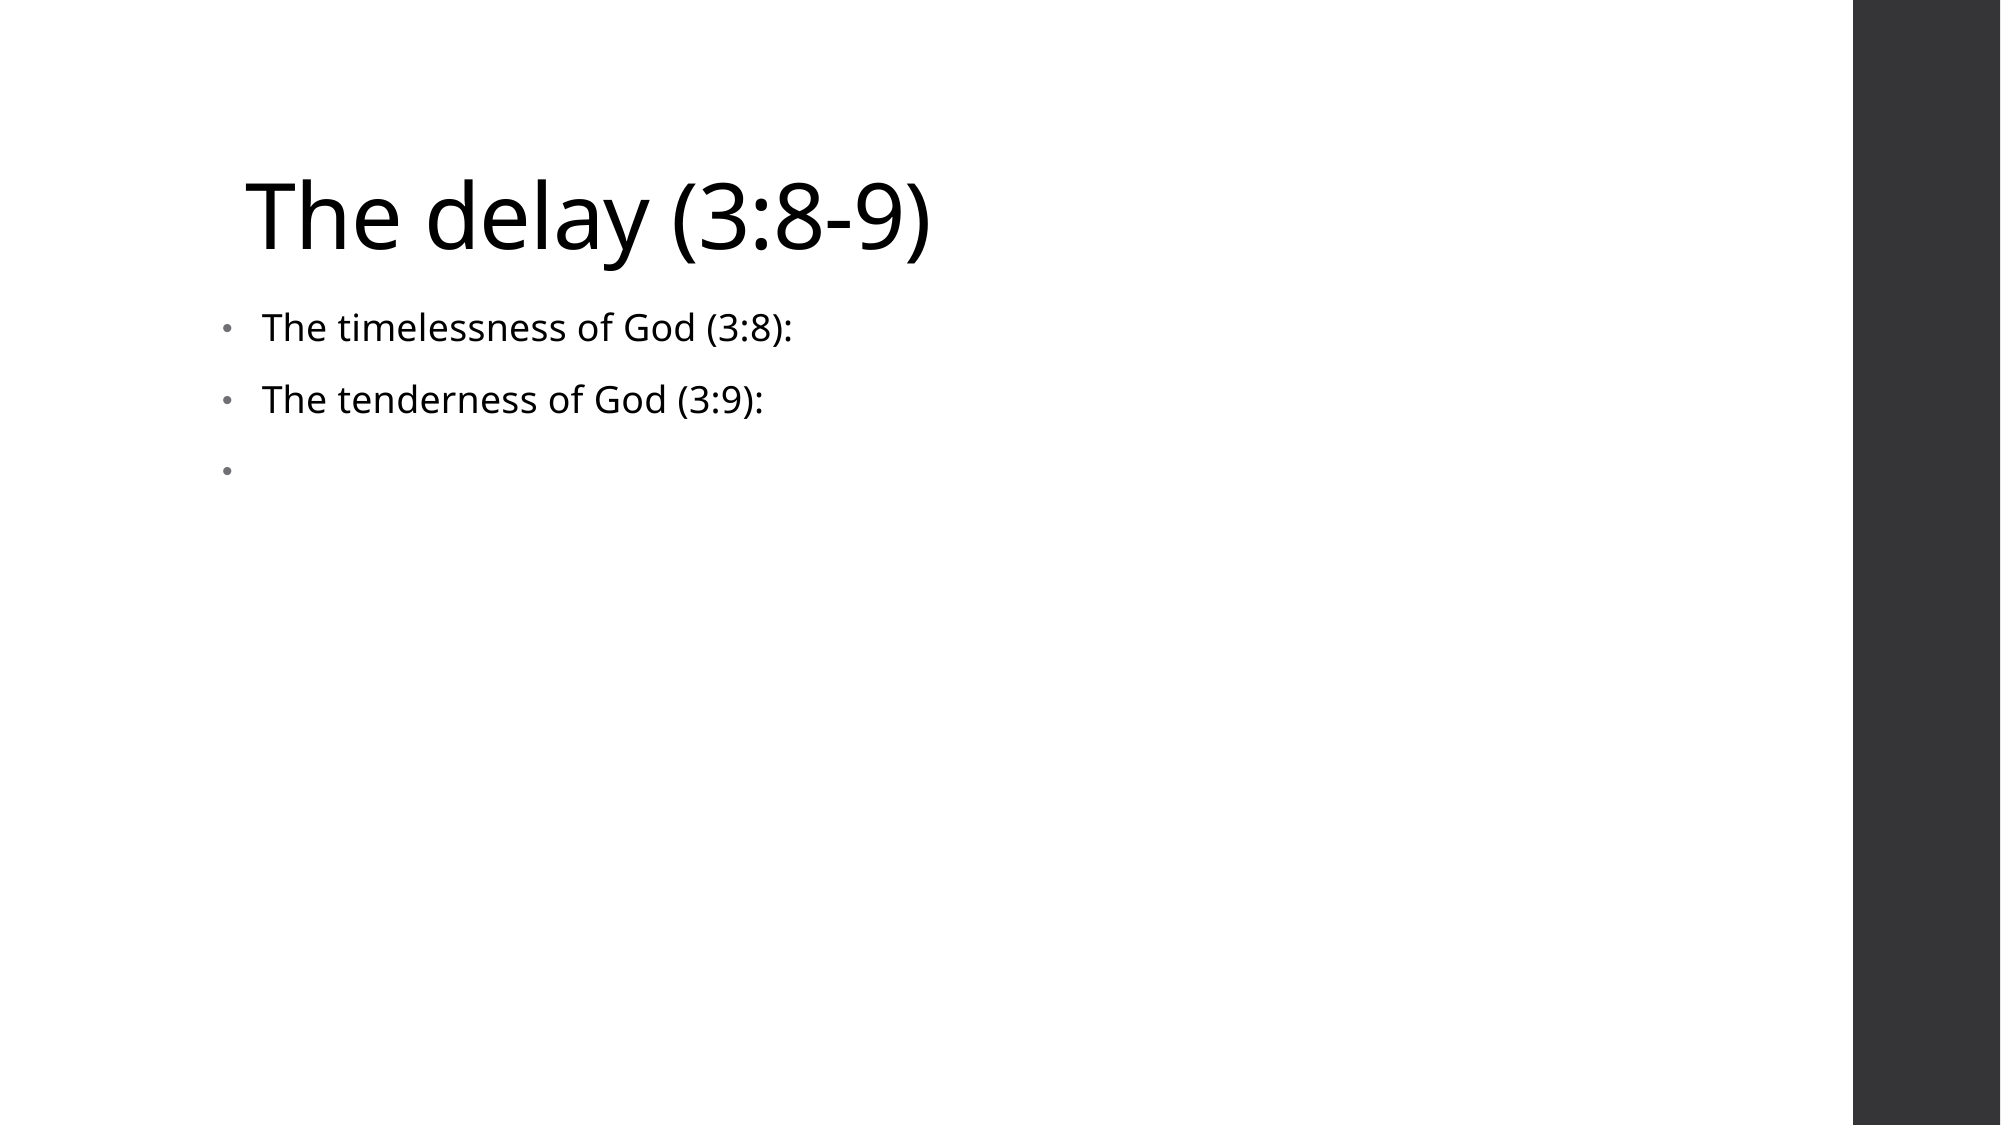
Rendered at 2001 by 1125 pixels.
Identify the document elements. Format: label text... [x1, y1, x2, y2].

list The timelessness of God (3:8): The tenderness of God (3:9): [206, 299, 1617, 1014]
title The delay (3:8-9) [206, 60, 1797, 278]
